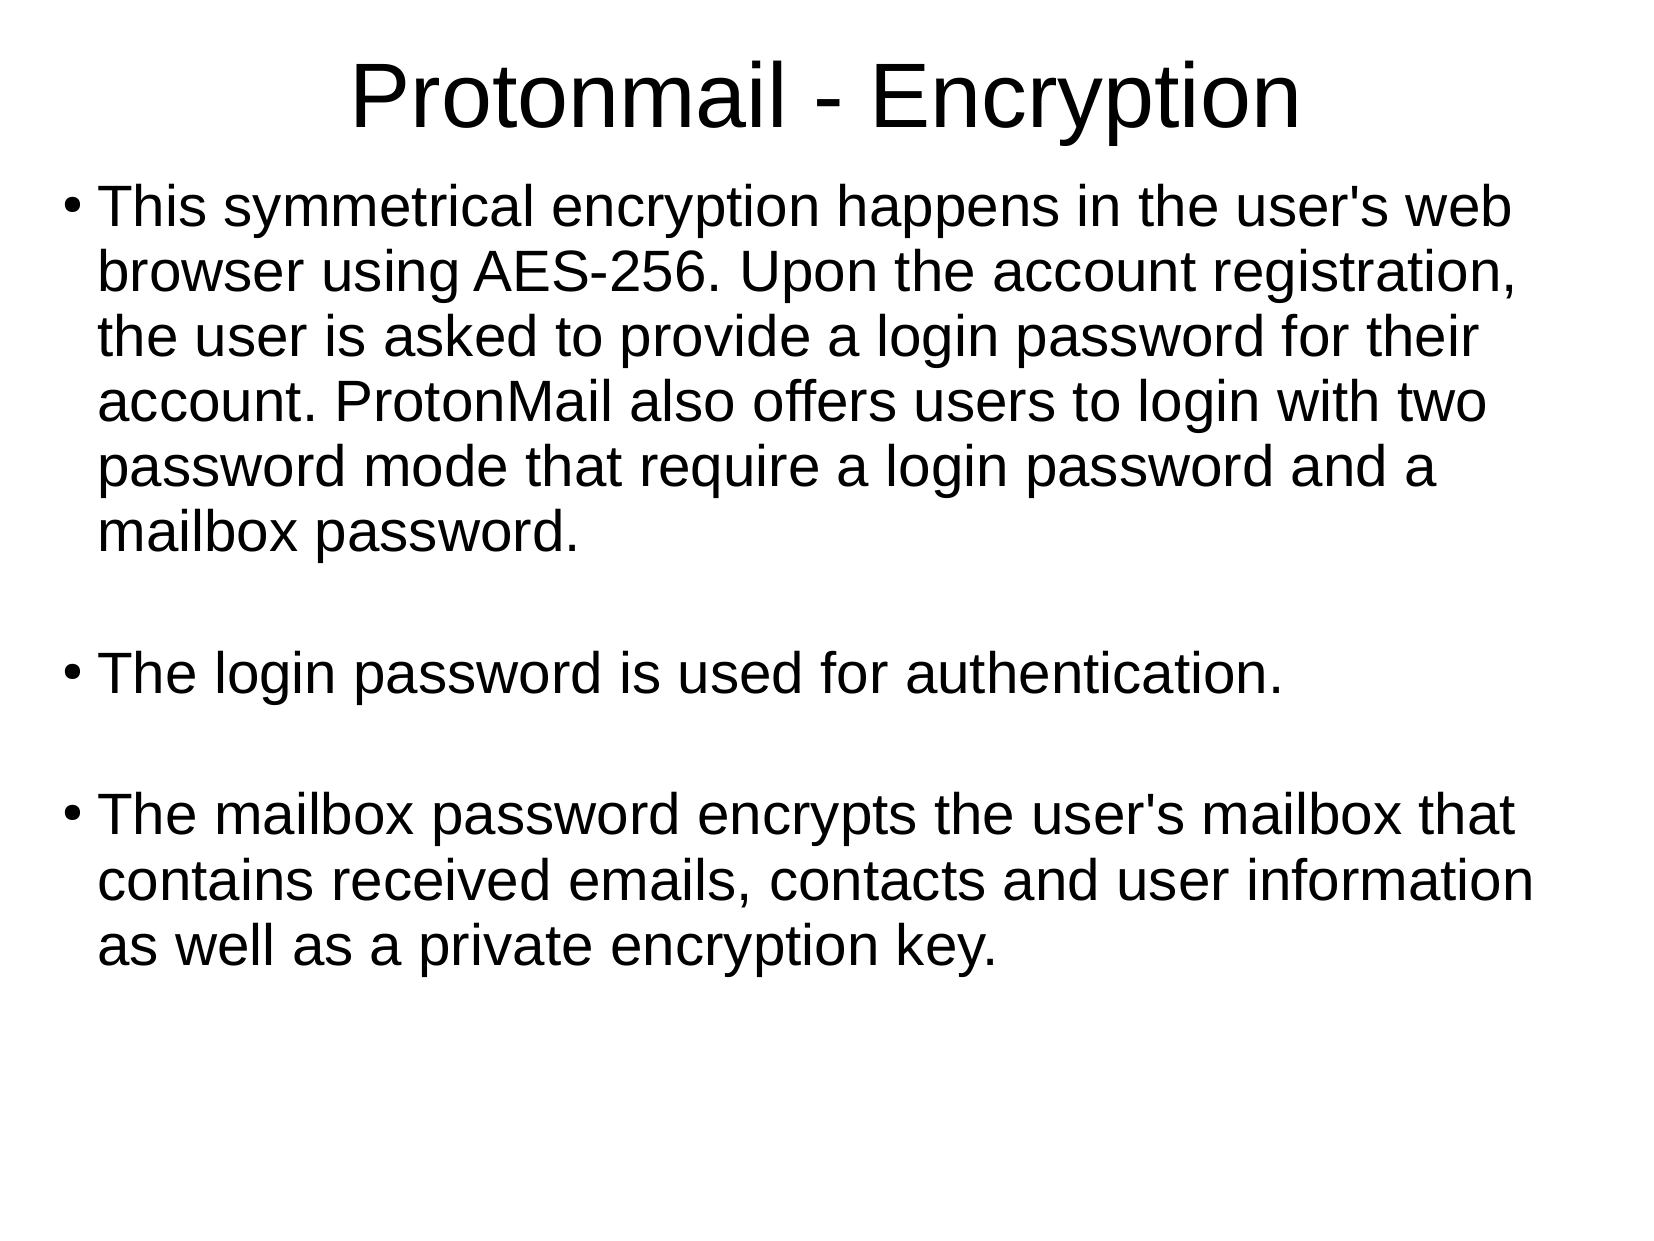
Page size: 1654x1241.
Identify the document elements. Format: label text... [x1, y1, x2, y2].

title Protonmail - Encryption [82, 44, 1571, 147]
text_box This symmetrical encryption happens in the user's web browser using AES-256. Upon the account registration, the user is asked to provide a login password for their account. ProtonMail also offers users to login with two password mode that require a login password and a mailbox password. The login password is used for authentication. The mailbox password encrypts the user's mailbox that contains received emails, contacts and user information as well as a private encryption key. [47, 164, 1595, 1058]
